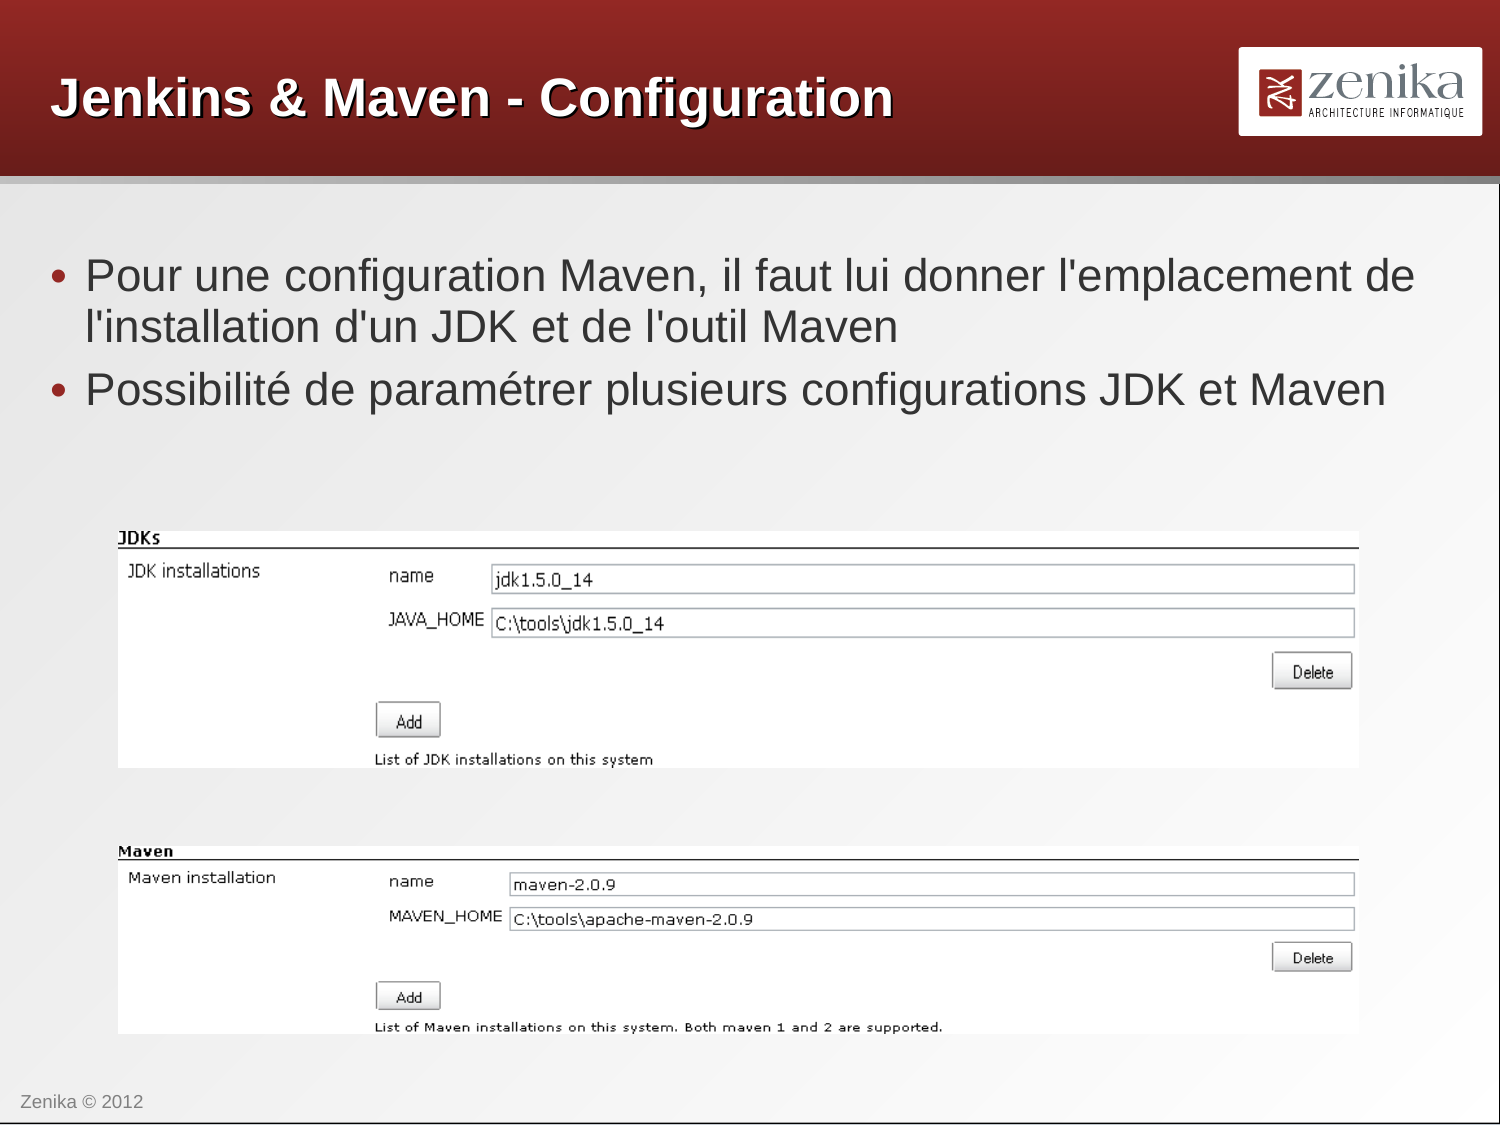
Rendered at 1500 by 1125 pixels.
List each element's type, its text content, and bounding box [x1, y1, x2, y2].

title Jenkins & Maven - Configuration [50, 15, 1206, 180]
picture [1257, 58, 1464, 125]
list Pour une configuration Maven, il faut lui donner l'emplacement de l'installation d'un JDK et de l'outil Maven Possibilité de paramétrer plusieurs configurations JDK et Maven [50, 249, 1435, 1079]
